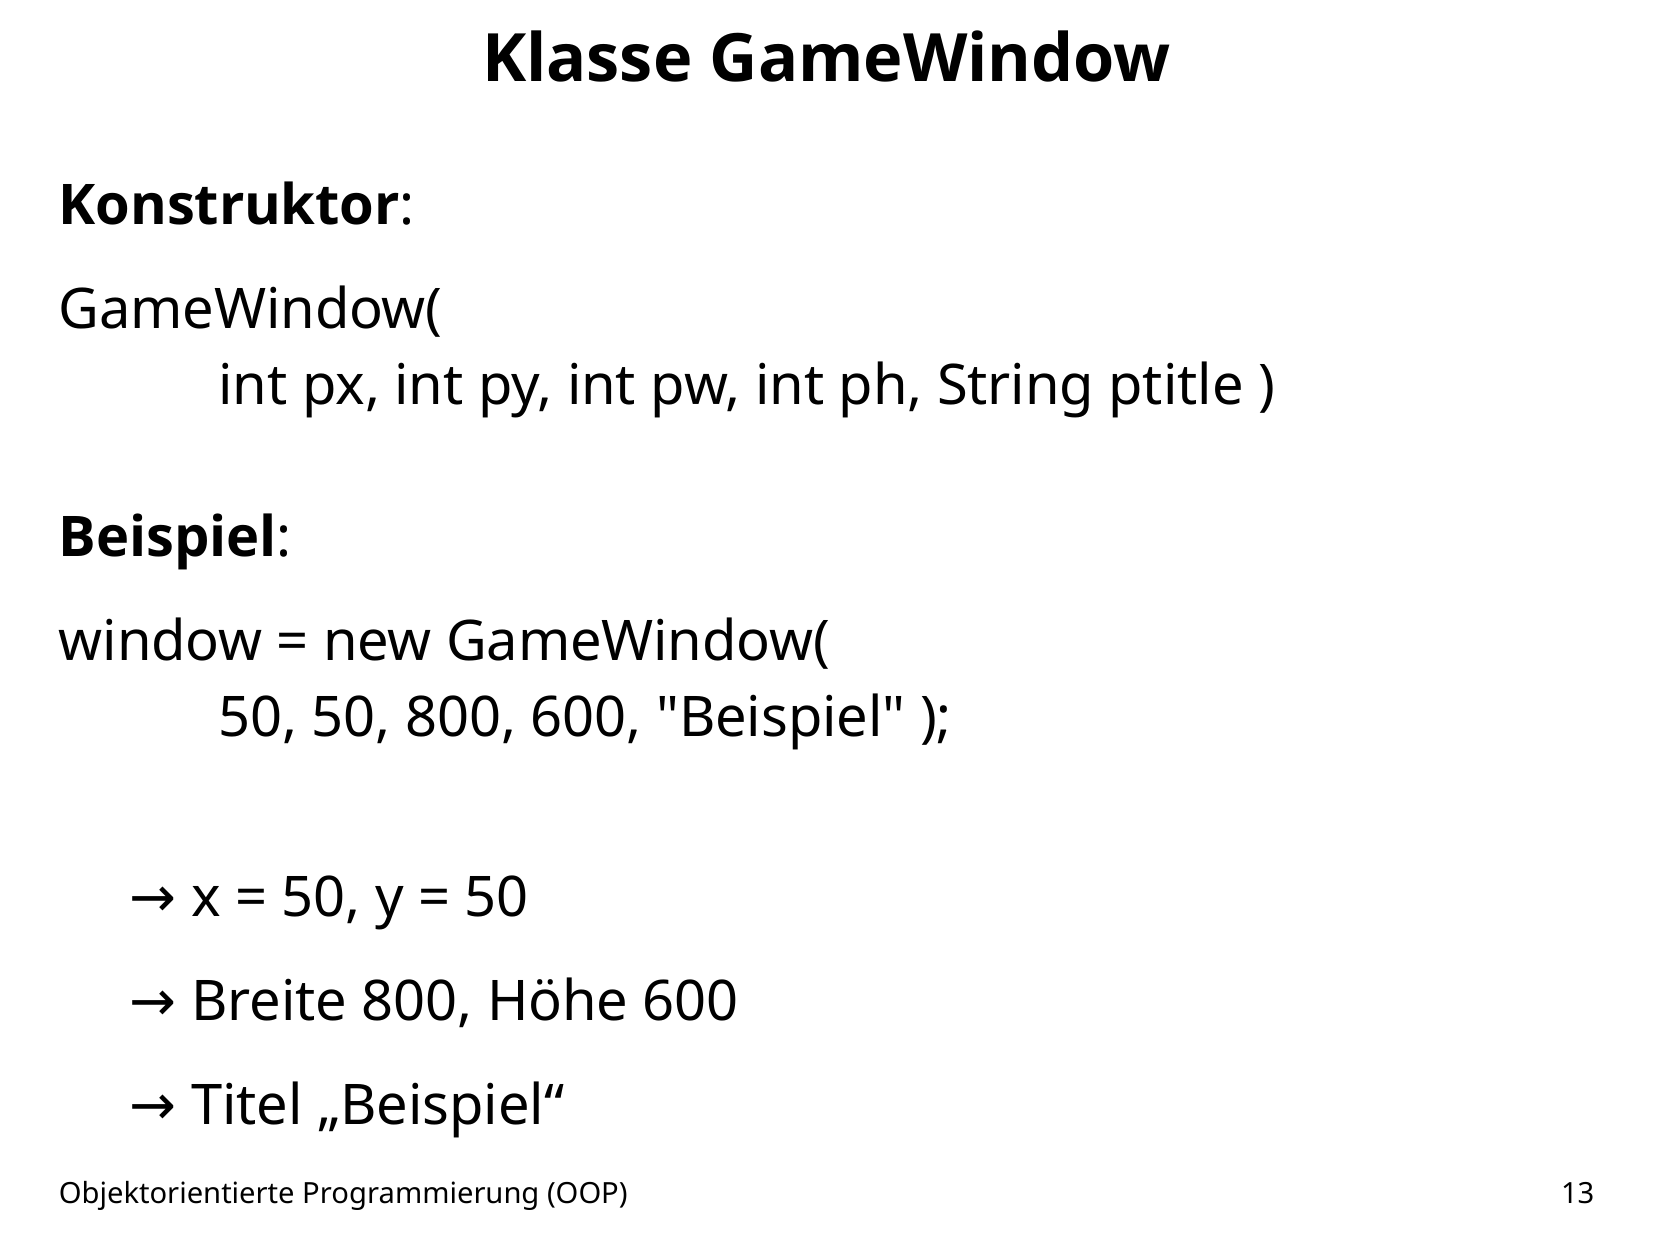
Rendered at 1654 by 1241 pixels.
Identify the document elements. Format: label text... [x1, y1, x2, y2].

list Konstruktor: GameWindow( int px, int py, int pw, int ph, String ptitle ) Beispiel: window = new GameWindow( 50, 50, 800, 600, "Beispiel" ); → x = 50, y = 50 → Breite 800, Höhe 600 → Titel „Beispiel“ [59, 165, 1630, 1146]
title Klasse GameWindow [0, 5, 1654, 107]
